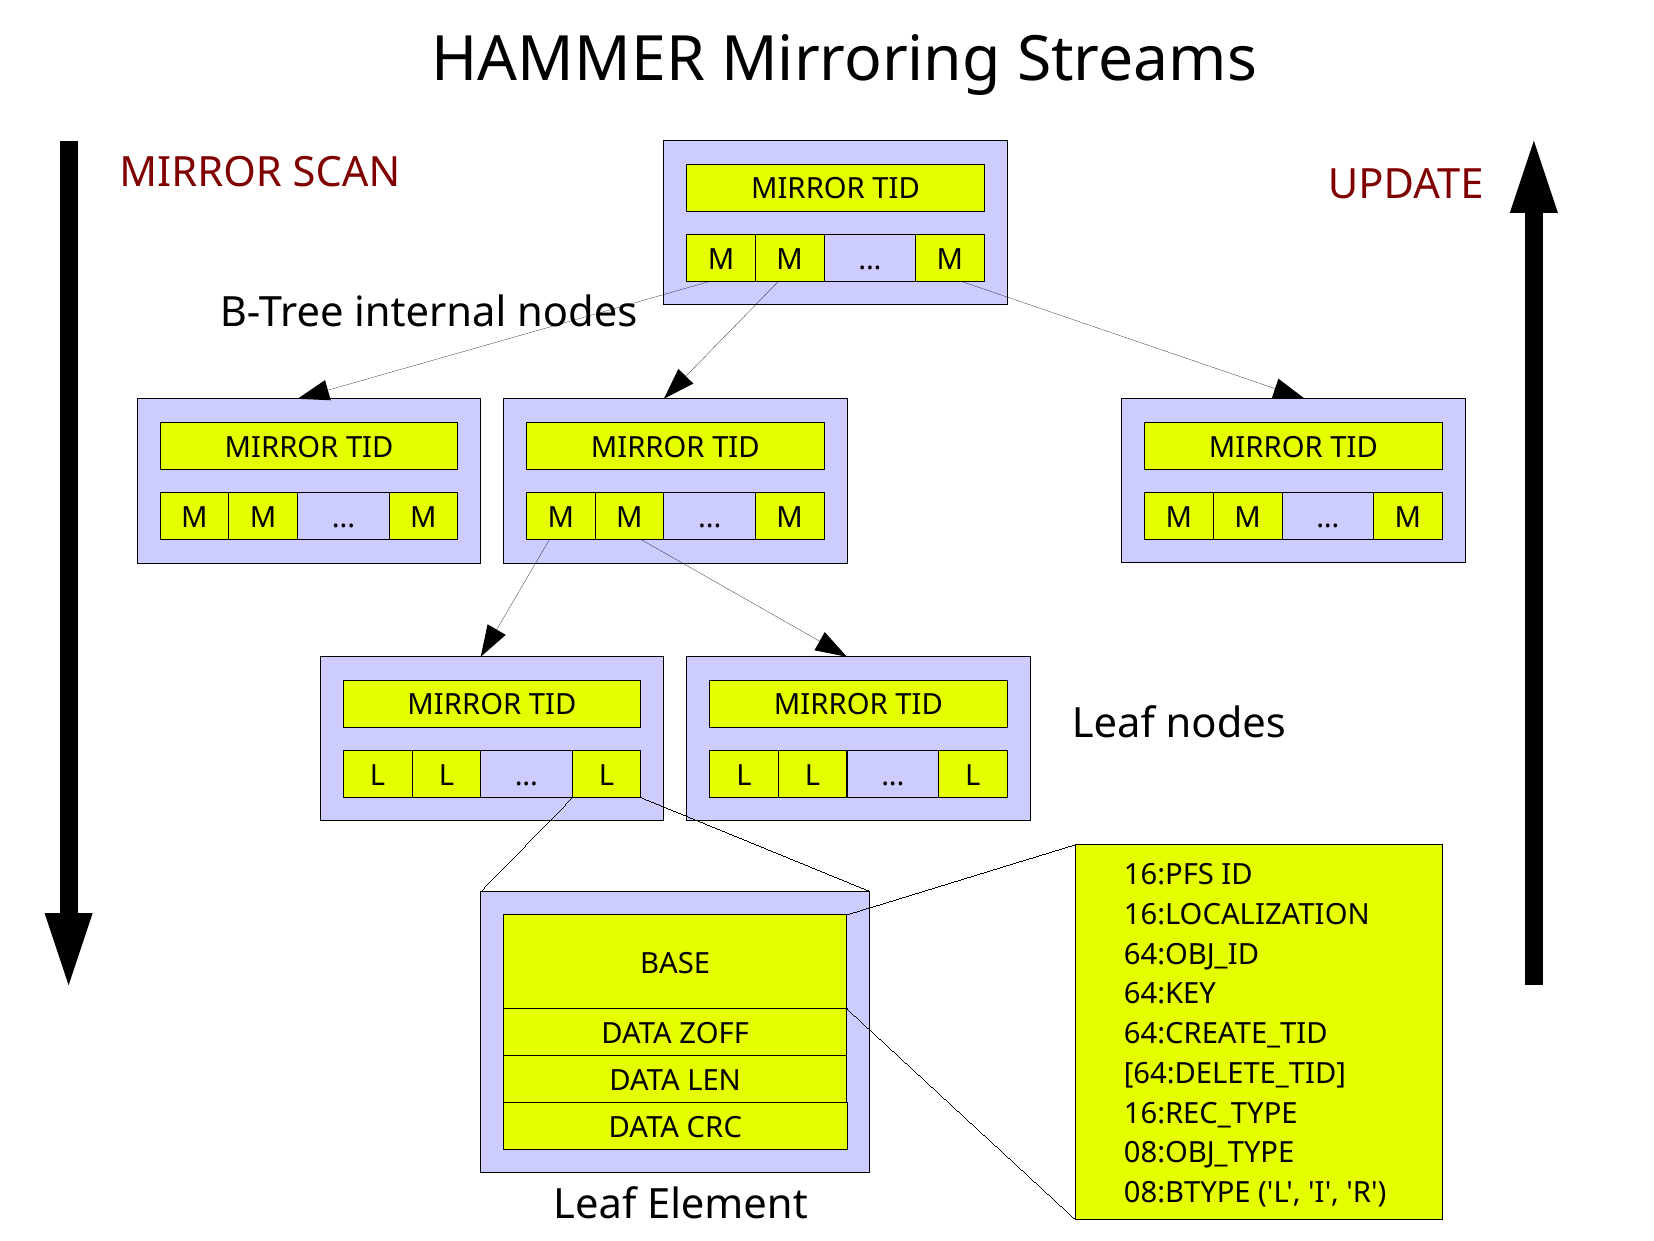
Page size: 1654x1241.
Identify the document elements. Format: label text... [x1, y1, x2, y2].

text_box ... [1282, 492, 1374, 540]
text_box ... [824, 234, 916, 282]
text_box M [1374, 492, 1443, 540]
text_box MIRROR TID [686, 164, 985, 212]
text_box [663, 140, 1008, 296]
text_box M [1144, 492, 1213, 540]
text_box ... [663, 492, 756, 540]
text_box [686, 656, 1031, 821]
text_box M [1213, 492, 1282, 540]
text_box 16:PFS ID 16:LOCALIZATION 64:OBJ_ID 64:KEY 64:CREATE_TID [64:DELETE_TID] 16:REC_TYPE 08:OBJ_TYPE 08:BTYPE ('L', 'I', 'R') [1075, 844, 1443, 1220]
text_box [757, 282, 1008, 305]
text_box MIRROR TID [343, 680, 641, 728]
text_box BASE [503, 914, 847, 1008]
text_box M [526, 492, 595, 540]
text_box HAMMER Mirroring Streams [114, 9, 1575, 104]
text_box L [412, 750, 480, 798]
text_box [320, 656, 664, 821]
text_box L [939, 750, 1008, 798]
text_box [503, 398, 848, 564]
text_box M [686, 234, 755, 282]
text_box L [343, 750, 412, 798]
text_box DATA CRC [503, 1102, 848, 1150]
text_box DATA ZOFF [503, 1008, 847, 1055]
text_box Leaf nodes [1035, 683, 1323, 760]
text_box MIRROR TID [709, 680, 1008, 728]
text_box L [709, 750, 778, 798]
text_box DATA LEN [503, 1055, 847, 1102]
text_box M [160, 492, 228, 540]
text_box M [756, 492, 825, 540]
text_box M [228, 492, 297, 540]
text_box [137, 398, 481, 564]
text_box UPDATE [1289, 143, 1522, 221]
text_box MIRROR TID [526, 422, 825, 470]
text_box B-Tree internal nodes [188, 272, 669, 349]
text_box Leaf Element [485, 1163, 876, 1241]
text_box M [916, 234, 985, 282]
text_box MIRROR TID [160, 422, 458, 470]
text_box L [778, 750, 847, 798]
text_box M [595, 492, 663, 540]
text_box [1121, 398, 1466, 563]
text_box MIRROR TID [1144, 422, 1443, 470]
text_box [480, 891, 870, 1173]
text_box ... [847, 750, 939, 798]
text_box ... [480, 750, 573, 798]
text_box M [390, 492, 458, 540]
text_box ... [297, 492, 390, 540]
text_box [669, 282, 776, 305]
text_box [536, 540, 682, 564]
text_box M [755, 234, 824, 282]
text_box B-Tree internal nodes [477, 294, 669, 349]
text_box L [573, 750, 641, 798]
text_box MIRROR SCAN [66, 131, 453, 208]
